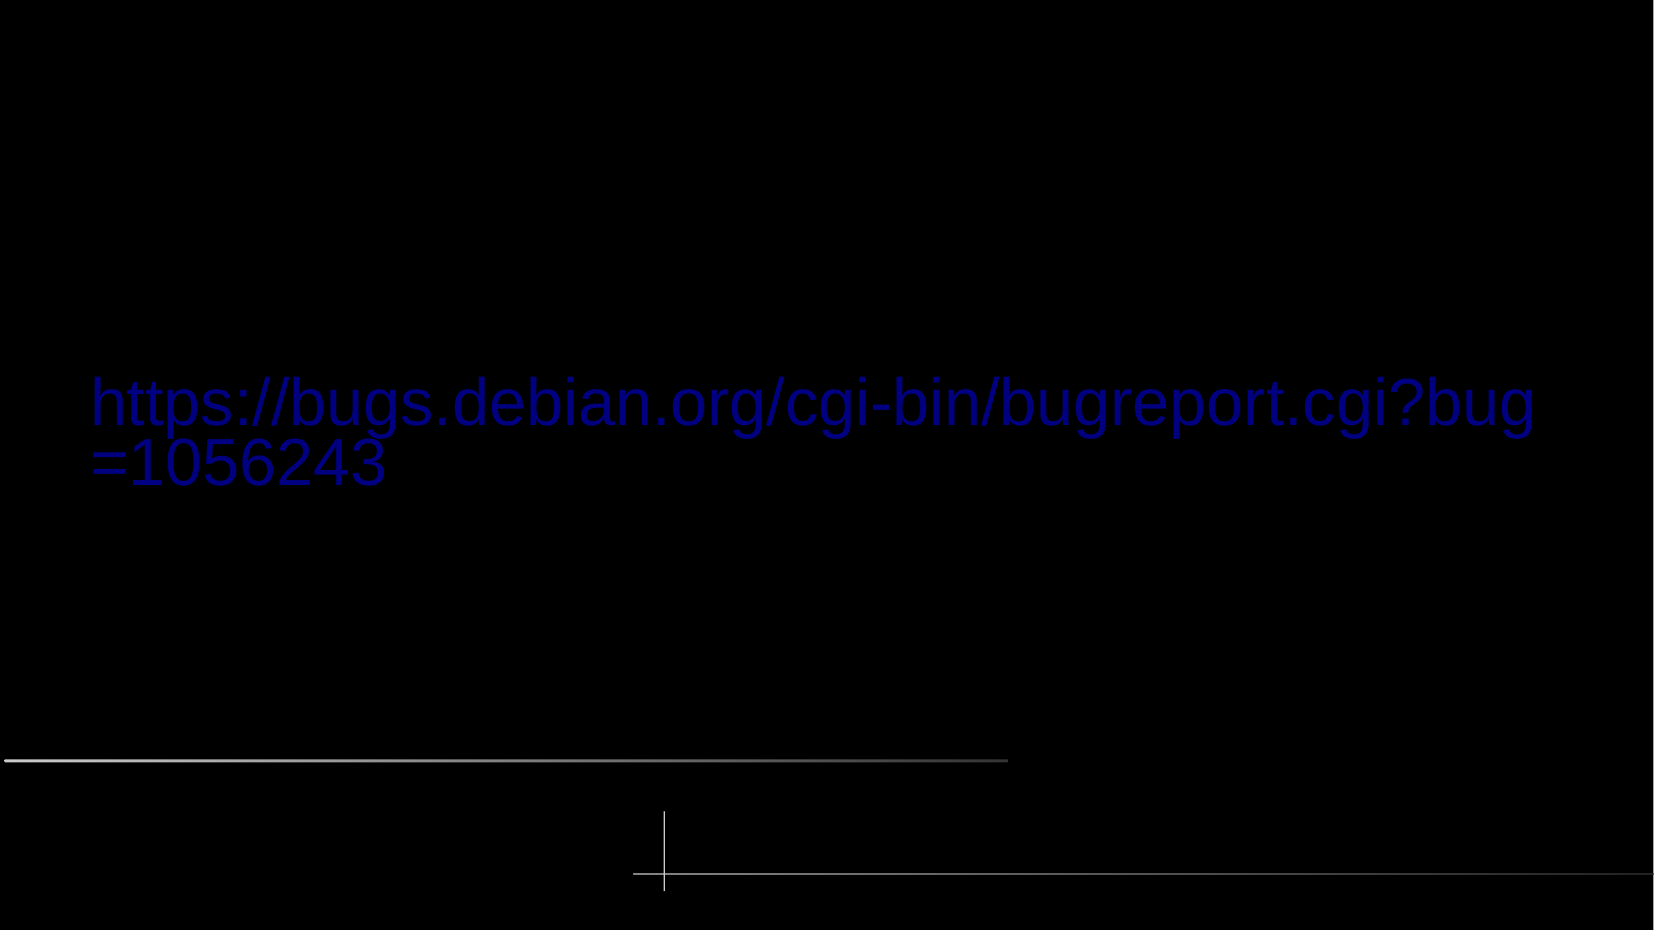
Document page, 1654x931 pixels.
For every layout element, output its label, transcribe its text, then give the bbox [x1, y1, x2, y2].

subtitle https://bugs.debian.org/cgi-bin/bugreport.cgi?bug=1056243 [90, 189, 1567, 691]
